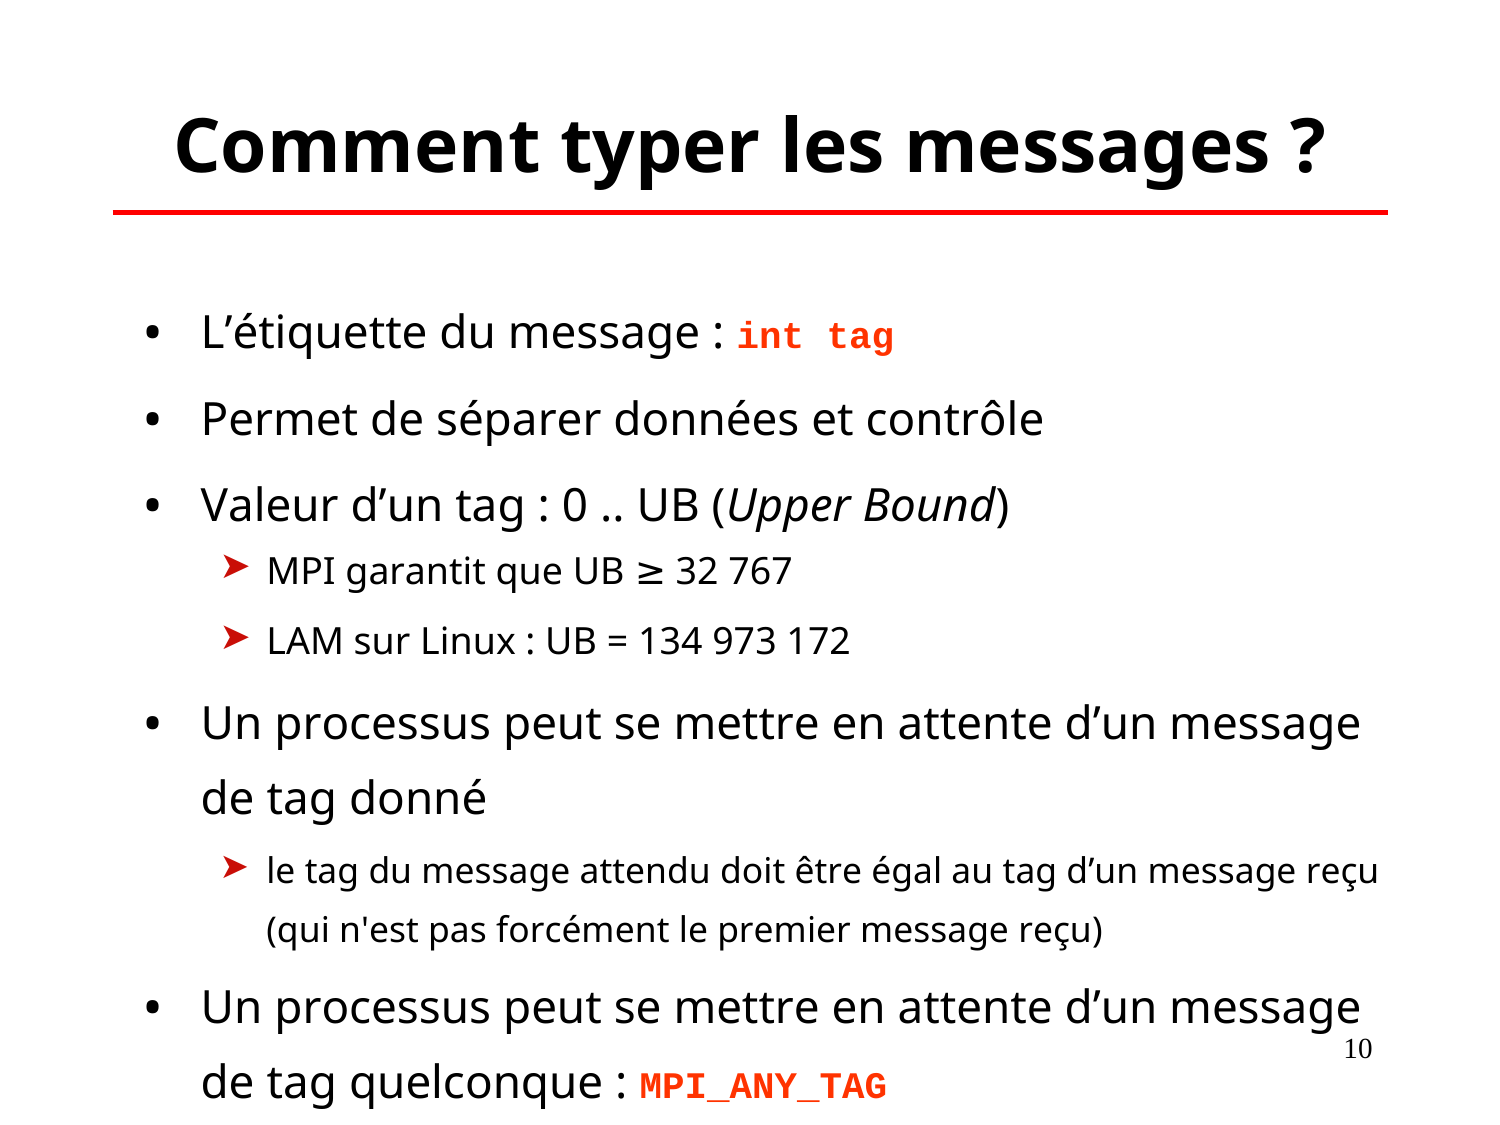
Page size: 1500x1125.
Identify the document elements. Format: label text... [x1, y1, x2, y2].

title Comment typer les messages ? [112, 49, 1388, 238]
list L’étiquette du message : int tag Permet de séparer données et contrôle Valeur d’un tag : 0 .. UB (Upper Bound) MPI garantit que UB ≥ 32 767 LAM sur Linux : UB = 134 973 172 Un processus peut se mettre en attente d’un message de tag donné le tag du message attendu doit être égal au tag d’un message reçu (qui n'est pas forcément le premier message reçu) Un processus peut se mettre en attente d’un message de tag quelconque : MPI_ANY_TAG [129, 279, 1405, 1024]
